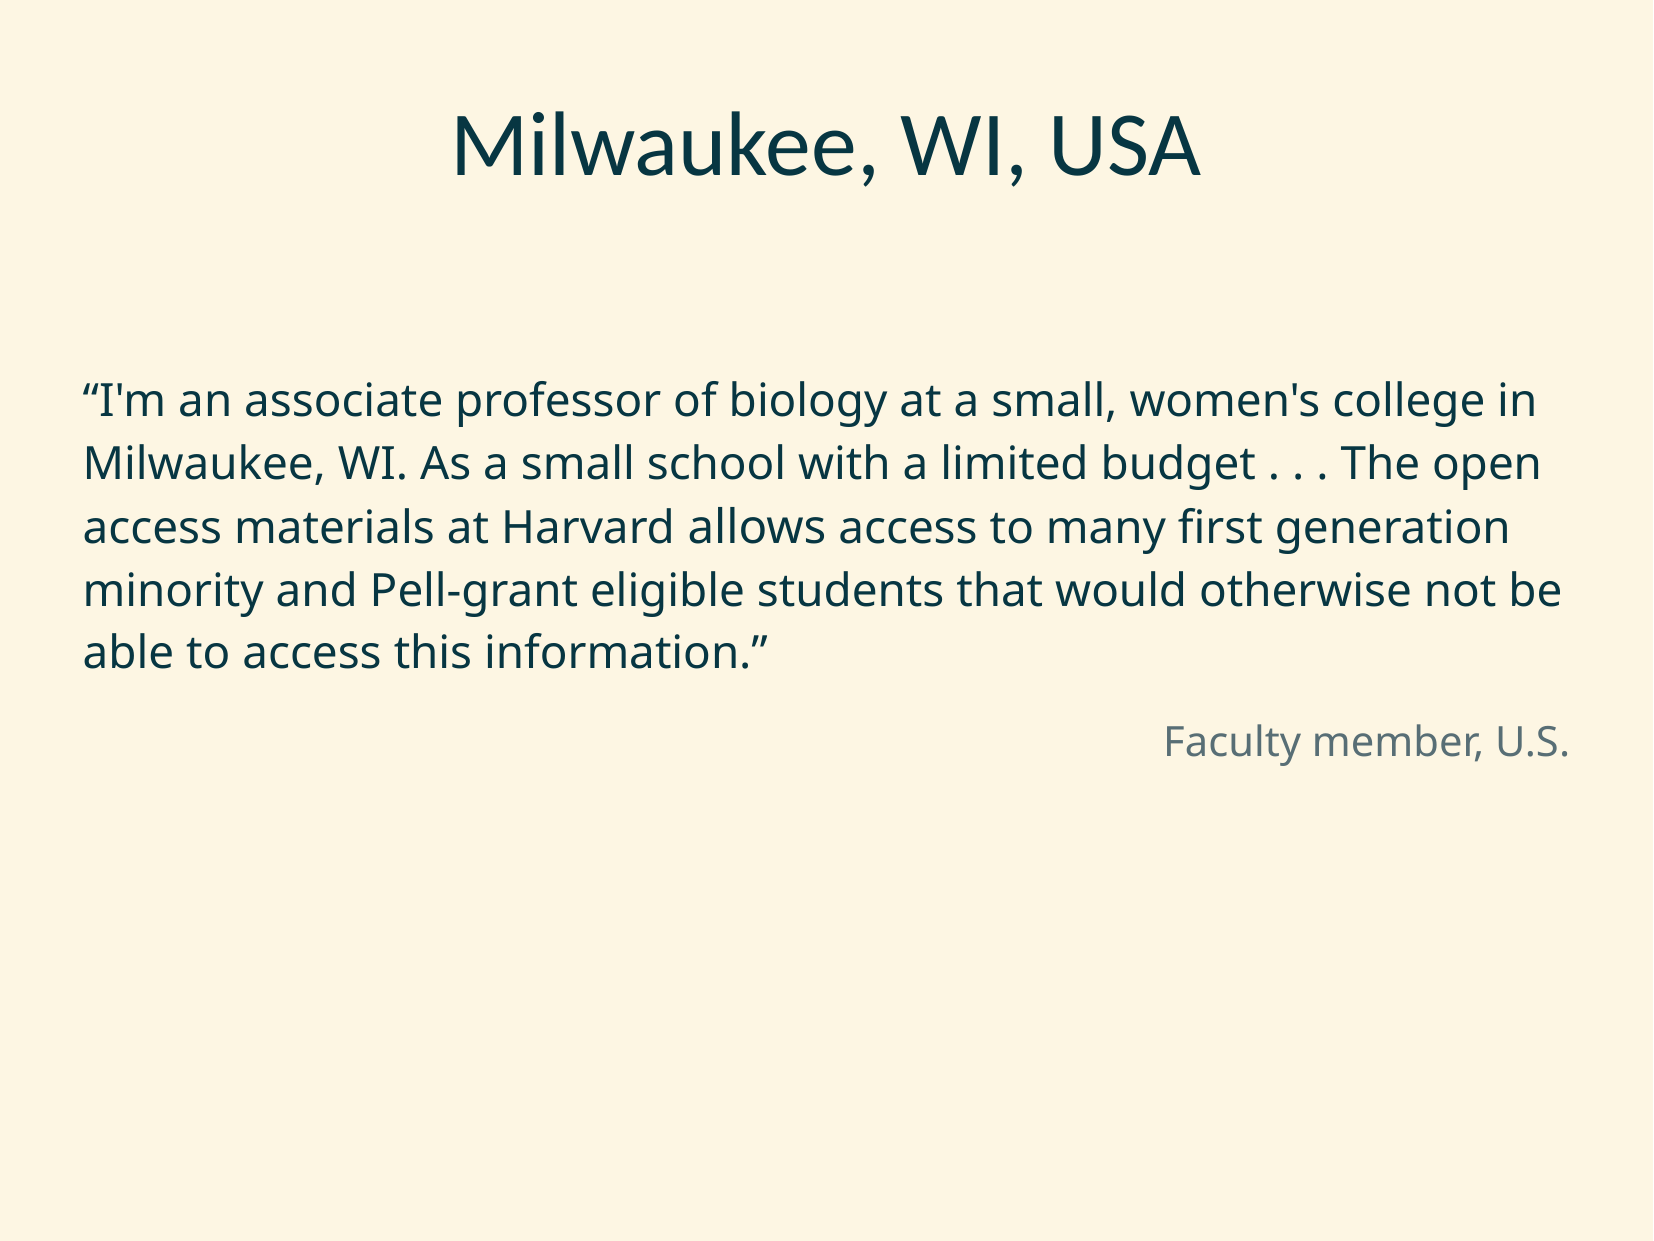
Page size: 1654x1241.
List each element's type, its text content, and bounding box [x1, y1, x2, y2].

title Milwaukee, WI, USA [82, 49, 1571, 257]
list “I'm an associate professor of biology at a small, women's college in Milwaukee, WI. As a small school with a limited budget . . . The open access materials at Harvard allows access to many first generation minority and Pell-grant eligible students that would otherwise not be able to access this information.” Faculty member, U.S. [82, 367, 1571, 931]
